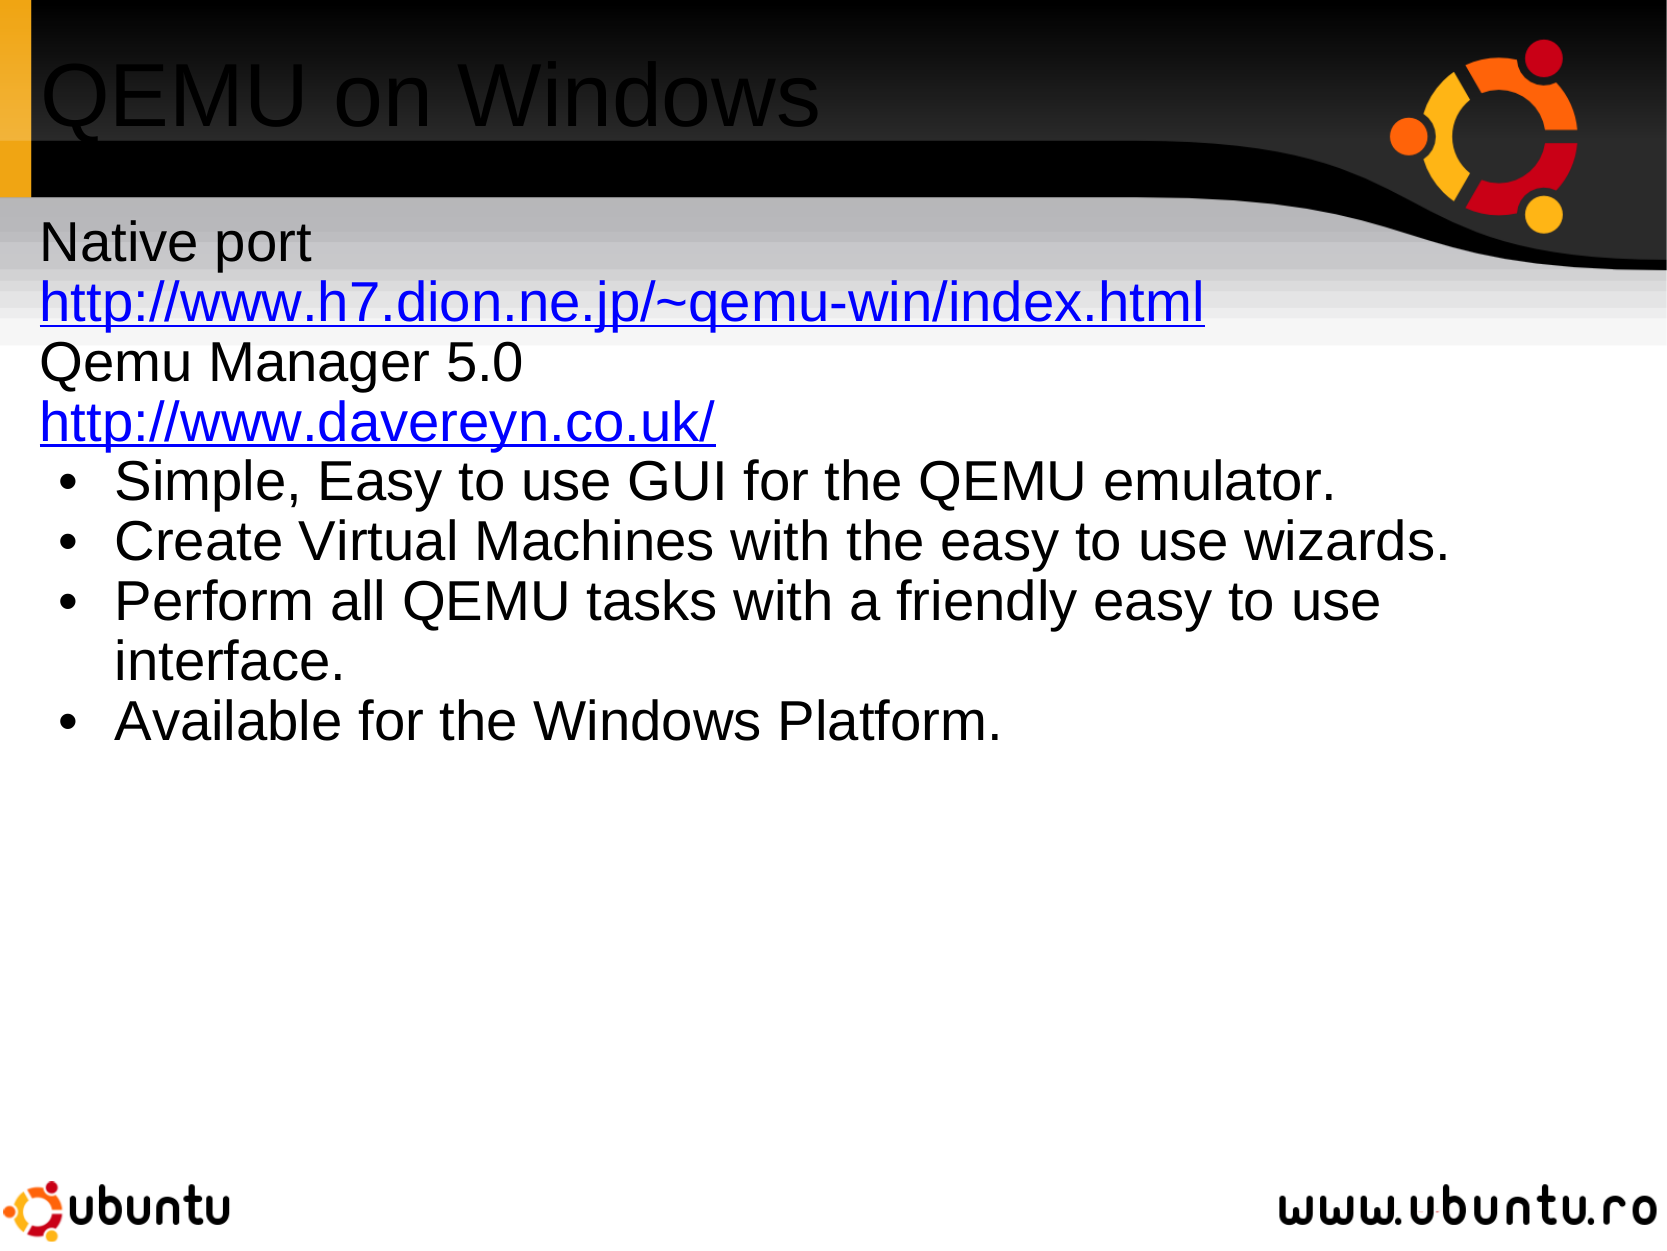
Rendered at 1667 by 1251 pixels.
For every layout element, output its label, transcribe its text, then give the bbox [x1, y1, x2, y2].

list Native port http://www.h7.dion.ne.jp/~qemu-win/index.html Qemu Manager 5.0 http://www.davereyn.co.uk/ Simple, Easy to use GUI for the QEMU emulator. Create Virtual Machines with the easy to use wizards. Perform all QEMU tasks with a friendly easy to use interface. Available for the Windows Platform. [39, 213, 1626, 1114]
title QEMU on Windows [40, 50, 1627, 201]
picture [0, 0, 1667, 1251]
